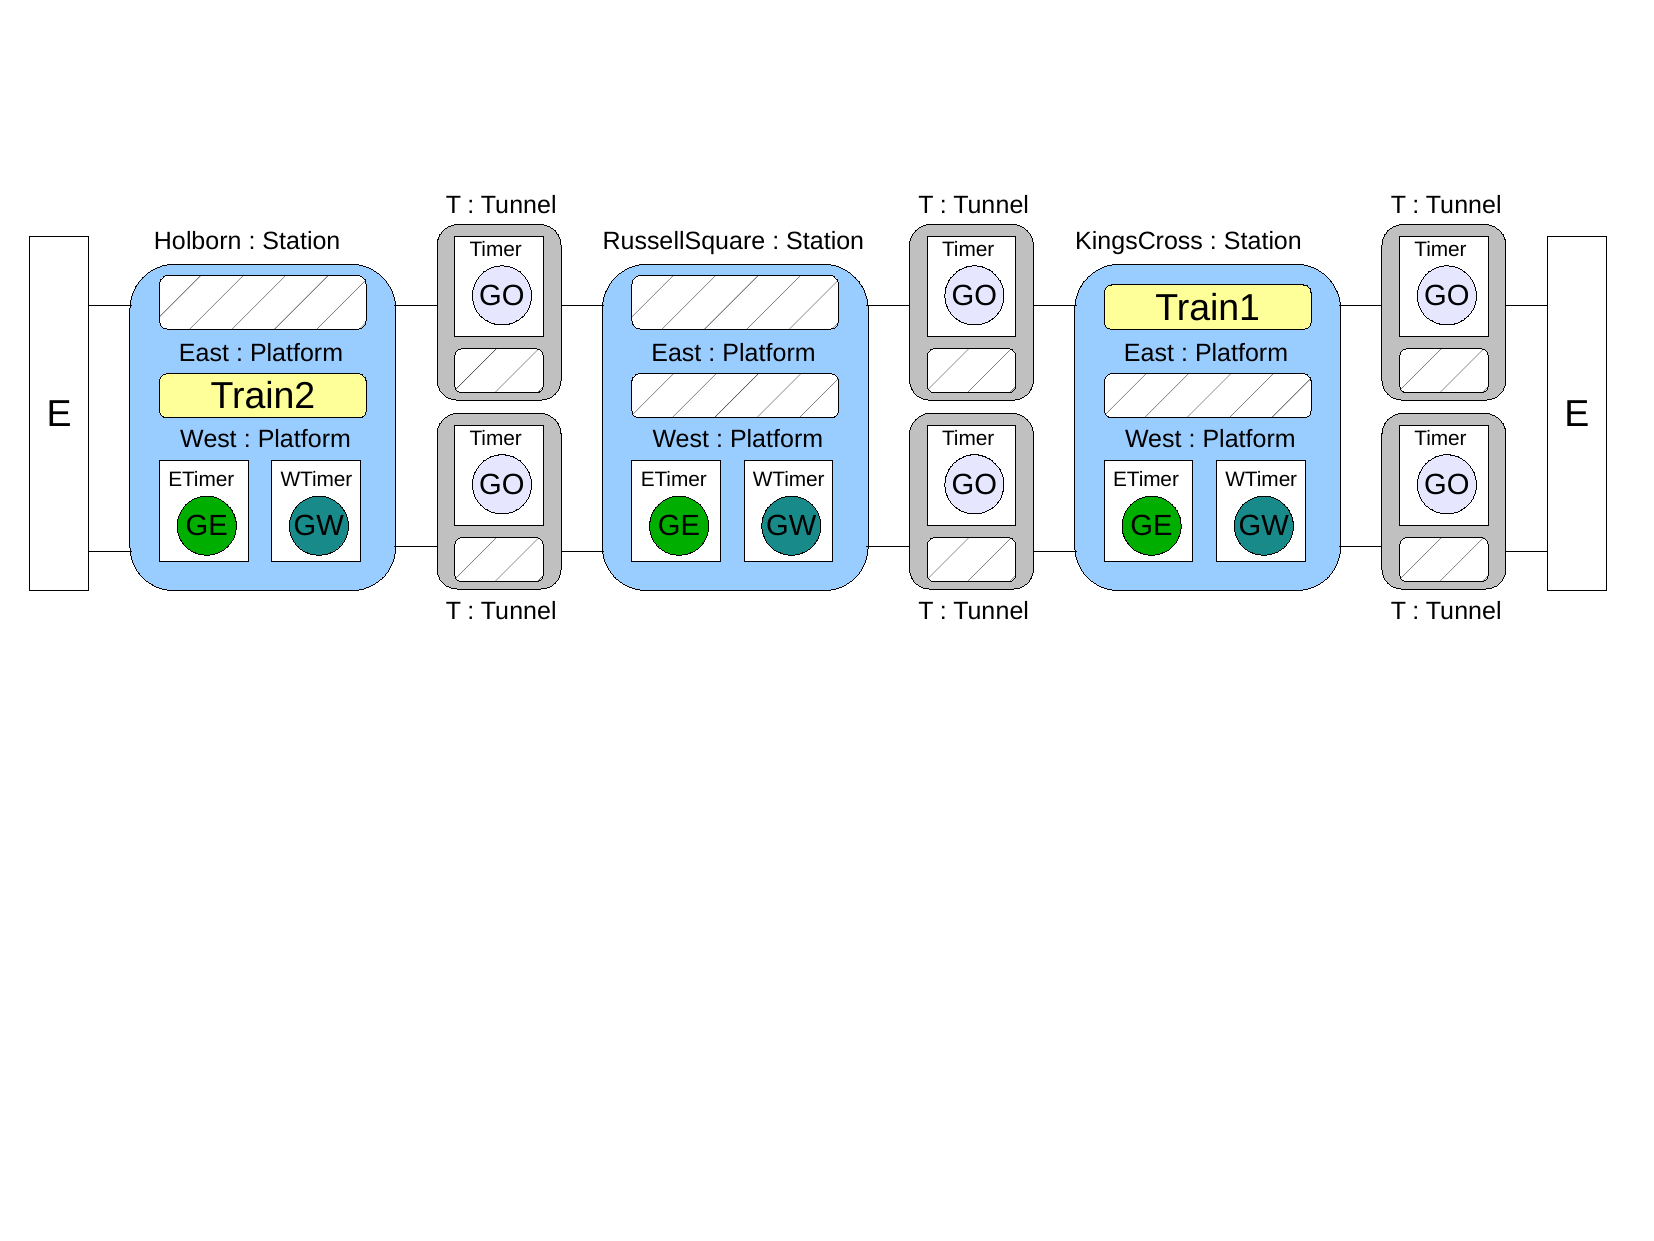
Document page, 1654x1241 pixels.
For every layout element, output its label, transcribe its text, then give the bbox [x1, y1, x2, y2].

text_box [909, 224, 1034, 401]
text_box ETimer [625, 460, 723, 499]
text_box West : Platform [1110, 417, 1312, 489]
text_box [1381, 413, 1506, 589]
text_box Holborn : Station [139, 219, 384, 263]
text_box West : Platform [637, 417, 839, 489]
text_box T : Tunnel [903, 589, 1052, 632]
text_box KingsCross : Station [1060, 219, 1365, 263]
text_box [602, 264, 869, 591]
text_box RussellSquare : Station [587, 219, 892, 263]
text_box T : Tunnel [1375, 183, 1524, 226]
text_box Timer [1399, 230, 1483, 269]
text_box WTimer [738, 460, 841, 499]
text_box E [1547, 236, 1607, 591]
text_box GO [1417, 454, 1477, 514]
text_box T : Tunnel [1375, 589, 1524, 632]
text_box GW [1234, 496, 1294, 556]
text_box GO [944, 454, 1004, 514]
text_box GE [649, 496, 709, 556]
text_box ETimer [1098, 460, 1195, 499]
text_box GE [1122, 496, 1182, 556]
text_box GO [1417, 265, 1477, 325]
text_box GO [472, 265, 532, 325]
text_box Timer [1399, 419, 1483, 458]
text_box [437, 224, 562, 401]
text_box GW [289, 496, 349, 556]
text_box West : Platform [165, 417, 367, 489]
text_box Timer [927, 230, 1010, 269]
text_box GO [944, 265, 1004, 325]
text_box Timer [454, 230, 538, 269]
text_box Train1 [1104, 284, 1312, 330]
text_box [437, 413, 562, 589]
text_box WTimer [265, 460, 368, 499]
text_box [909, 413, 1034, 589]
text_box Train2 [159, 373, 367, 418]
text_box [1381, 224, 1506, 401]
text_box East : Platform [164, 330, 373, 374]
text_box [1074, 264, 1341, 591]
text_box [129, 264, 396, 591]
text_box East : Platform [636, 330, 845, 374]
text_box T : Tunnel [903, 183, 1052, 226]
text_box T : Tunnel [431, 183, 579, 226]
text_box ETimer [153, 460, 250, 499]
text_box T : Tunnel [431, 589, 579, 632]
text_box WTimer [1210, 460, 1313, 499]
text_box East : Platform [1109, 330, 1317, 374]
text_box E [29, 236, 89, 591]
text_box GE [177, 496, 237, 556]
text_box GO [472, 454, 532, 514]
text_box GW [761, 496, 821, 556]
text_box Timer [454, 419, 538, 458]
text_box Timer [927, 419, 1010, 458]
